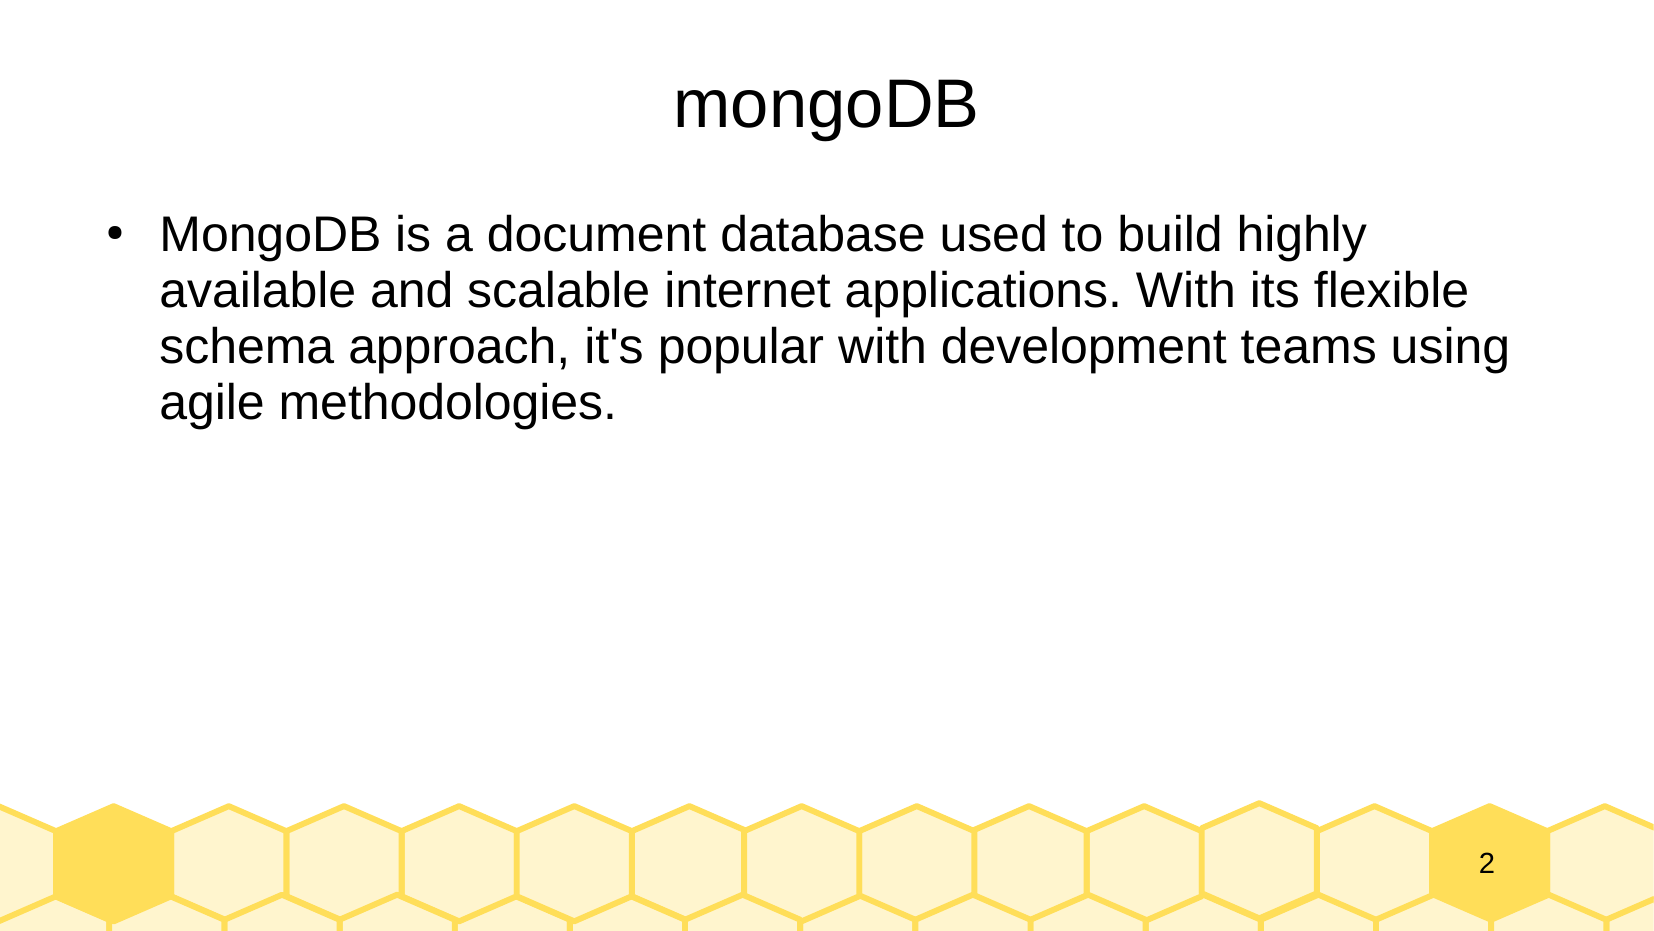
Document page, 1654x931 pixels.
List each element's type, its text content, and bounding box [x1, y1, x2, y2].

title mongoDB [88, 29, 1565, 178]
list MongoDB is a document database used to build highly available and scalable internet applications. With its flexible schema approach, it's popular with development teams using agile methodologies. [88, 206, 1565, 739]
